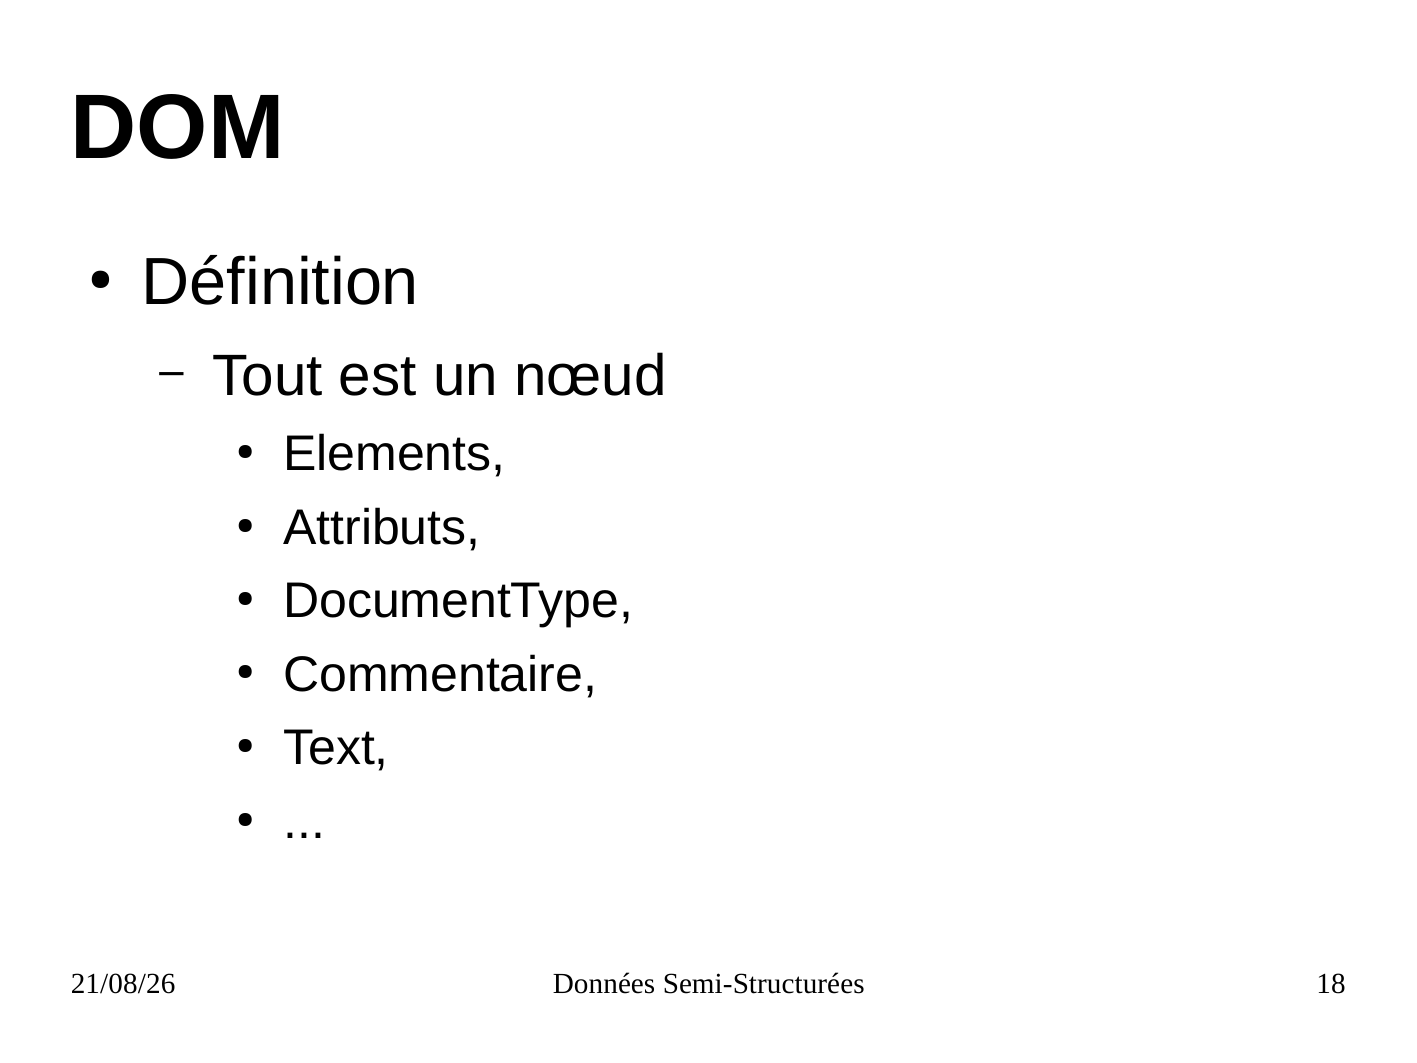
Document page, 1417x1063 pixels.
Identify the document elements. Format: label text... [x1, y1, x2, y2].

title DOM [70, 42, 1346, 212]
list Définition Tout est un nœud Elements, Attributs, DocumentType, Commentaire, Text, ... [70, 244, 1346, 925]
